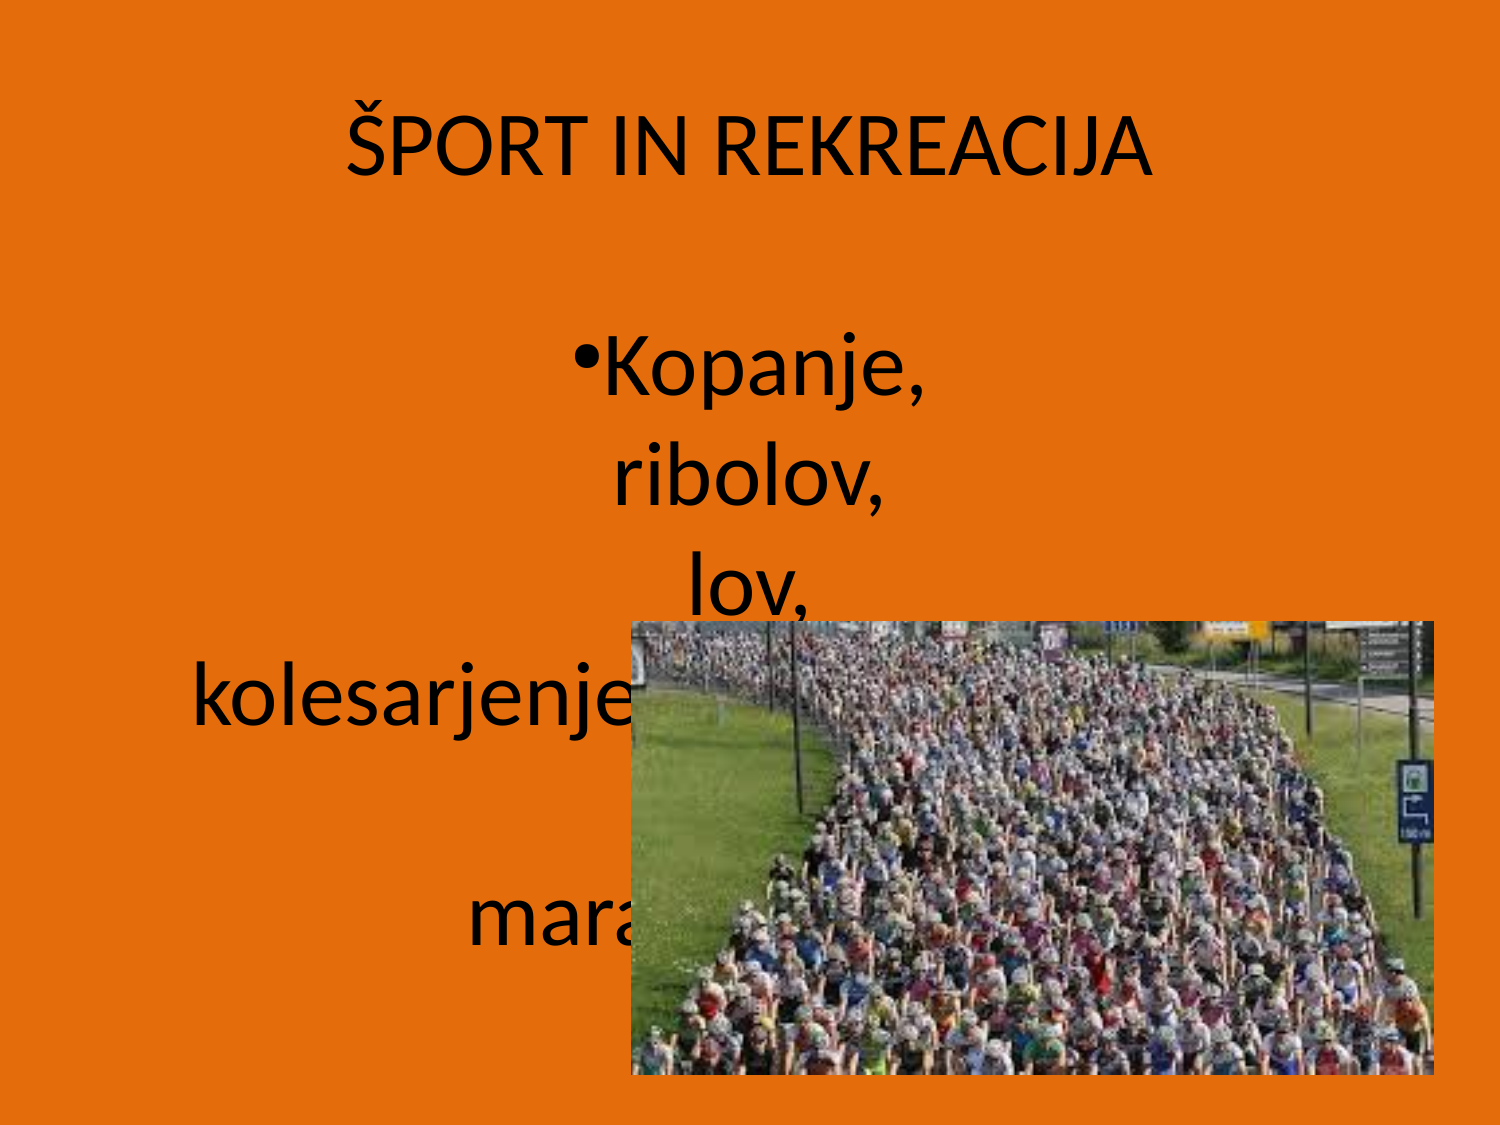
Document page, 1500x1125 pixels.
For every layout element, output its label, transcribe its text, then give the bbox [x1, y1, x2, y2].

title Kopanje, ribolov, lov, kolesarjenje (kolesarske dirke) maraton Franja [75, 262, 1426, 1005]
title ŠPORT IN REKREACIJA [75, 45, 1426, 233]
picture [631, 621, 1434, 1075]
